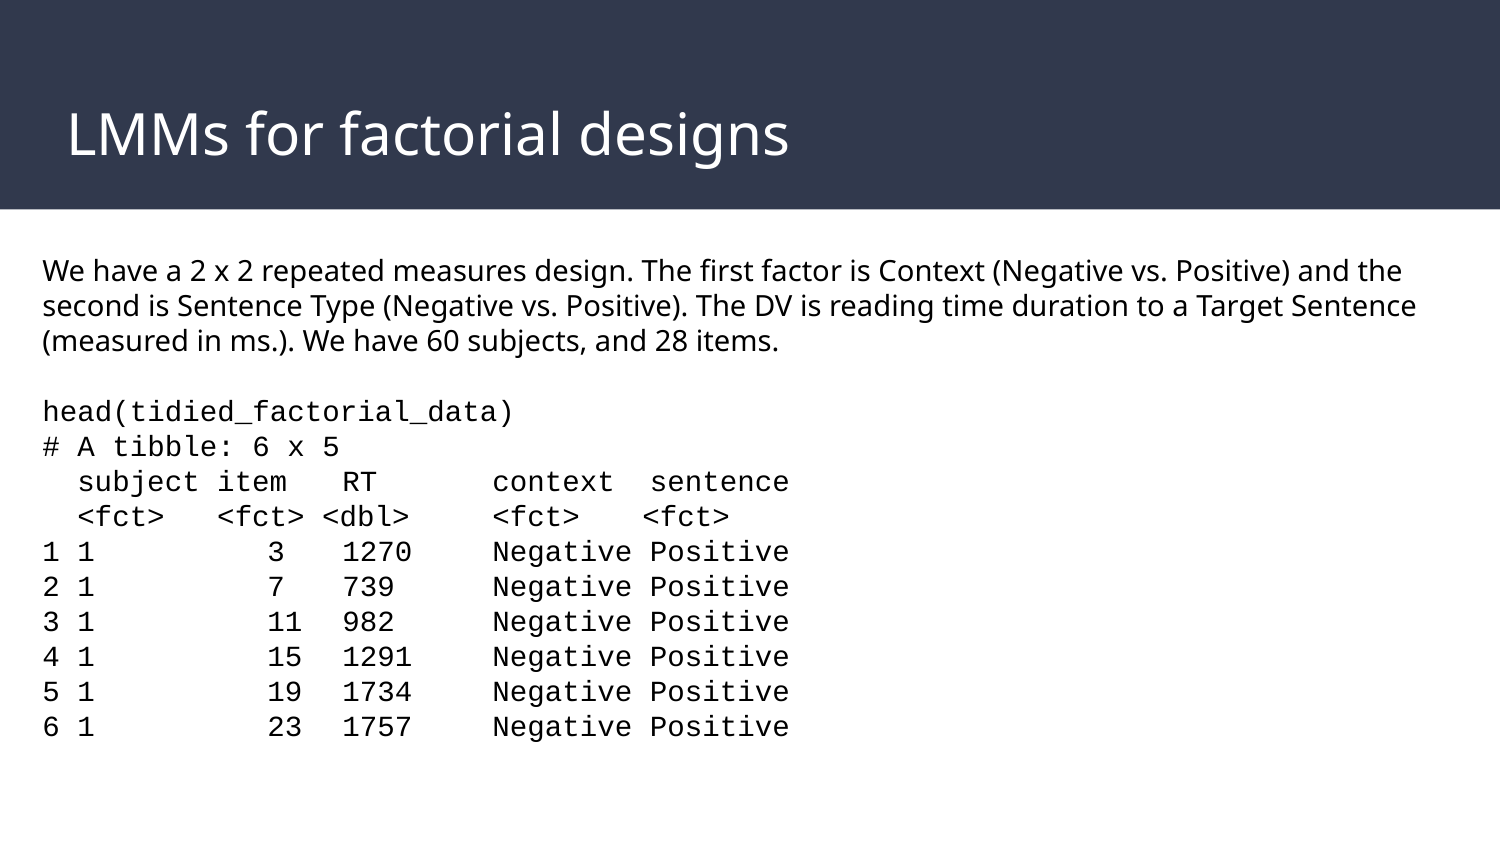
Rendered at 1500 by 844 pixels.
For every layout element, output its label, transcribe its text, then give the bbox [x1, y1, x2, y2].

title LMMs for factorial designs [51, 82, 1449, 185]
text_box We have a 2 x 2 repeated measures design. The first factor is Context (Negative vs. Positive) and the second is Sentence Type (Negative vs. Positive). The DV is reading time duration to a Target Sentence (measured in ms.). We have 60 subjects, and 28 items. head(tidied_factorial_data) # A tibble: 6 x 5 subject item RT context sentence <fct> <fct> <dbl> <fct> <fct> 1 1 3 1270 Negative Positive 2 1 7 739 Negative Positive 3 1 11 982 Negative Positive 4 1 15 1291 Negative Positive 5 1 19 1734 Negative Positive 6 1 23 1757 Negative Positive [27, 237, 1472, 775]
